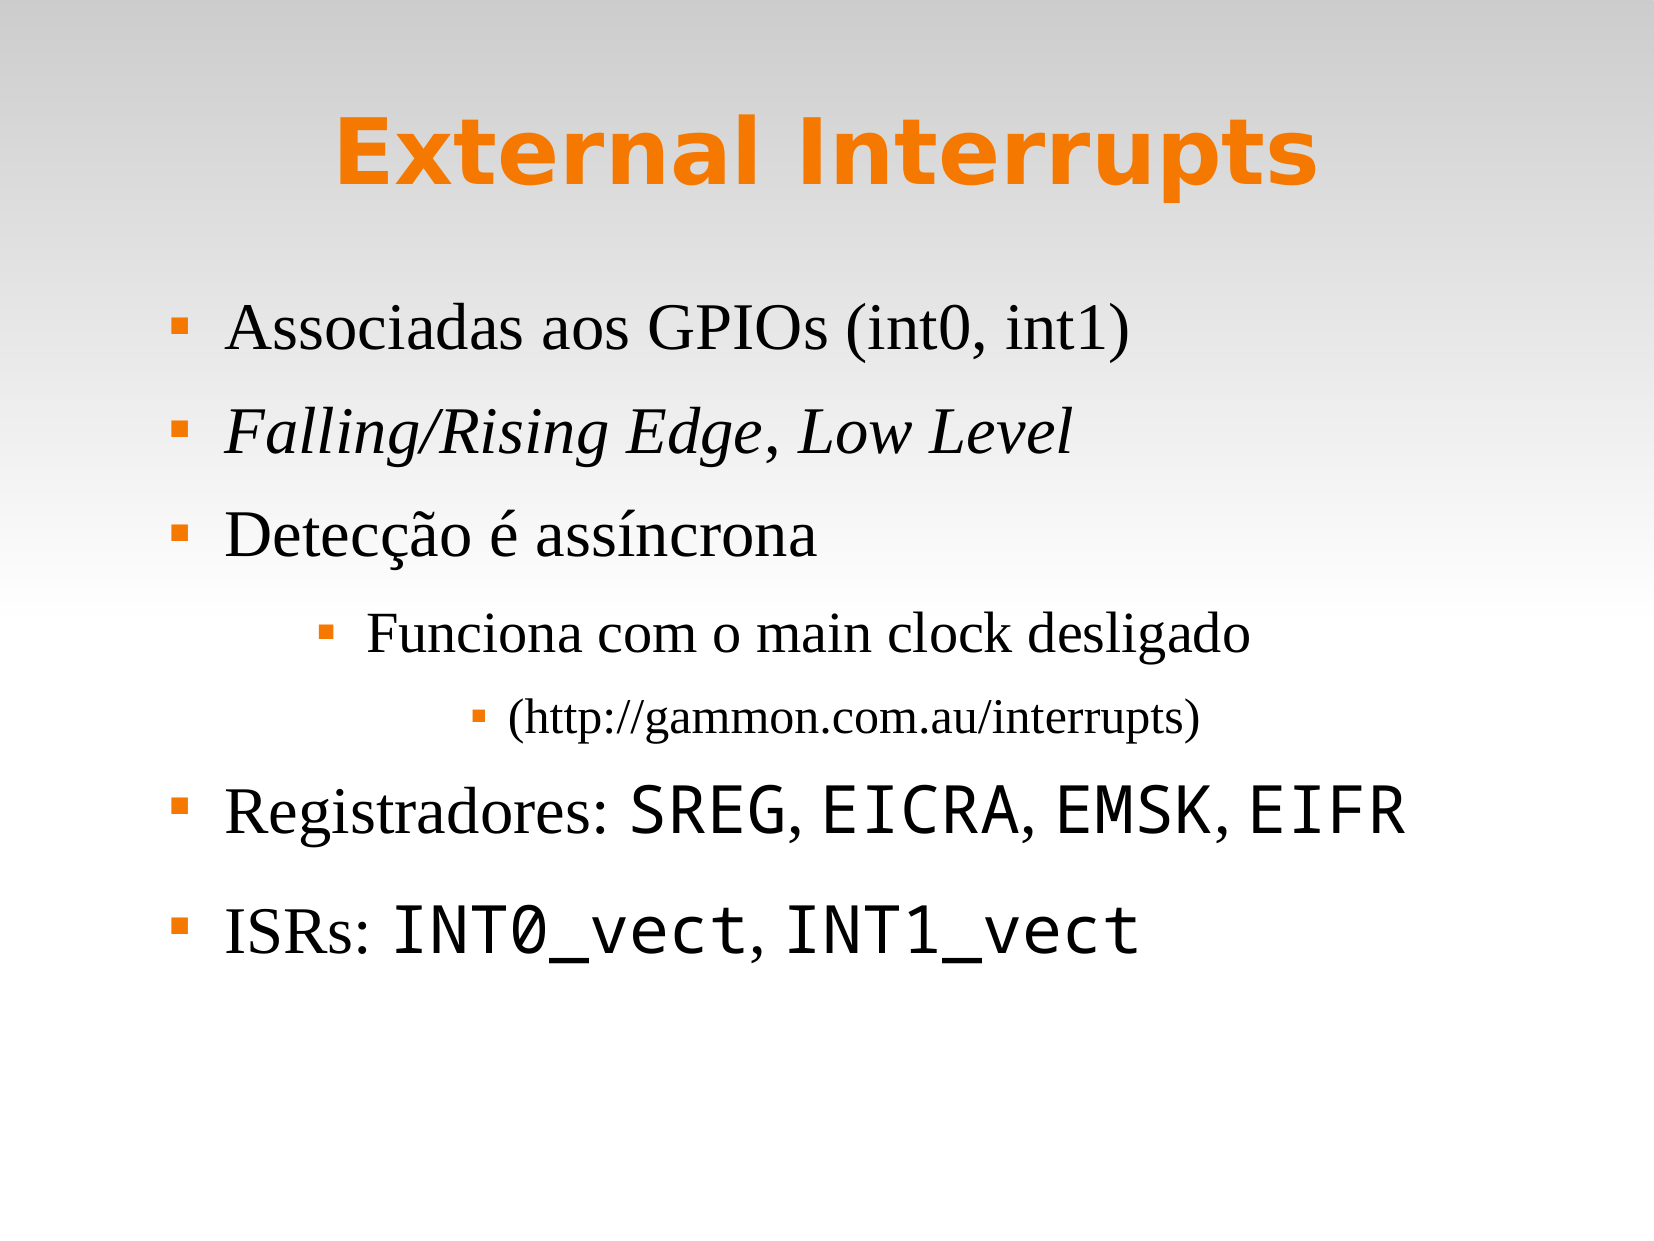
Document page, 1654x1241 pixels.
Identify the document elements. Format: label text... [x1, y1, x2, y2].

title External Interrupts [82, 49, 1571, 257]
list Associadas aos GPIOs (int0, int1) Falling/Rising Edge, Low Level Detecção é assíncrona Funciona com o main clock desligado (http://gammon.com.au/interrupts) Registradores: SREG, EICRA, EMSK, EIFR ISRs: INT0_vect, INT1_vect [82, 290, 1571, 1109]
